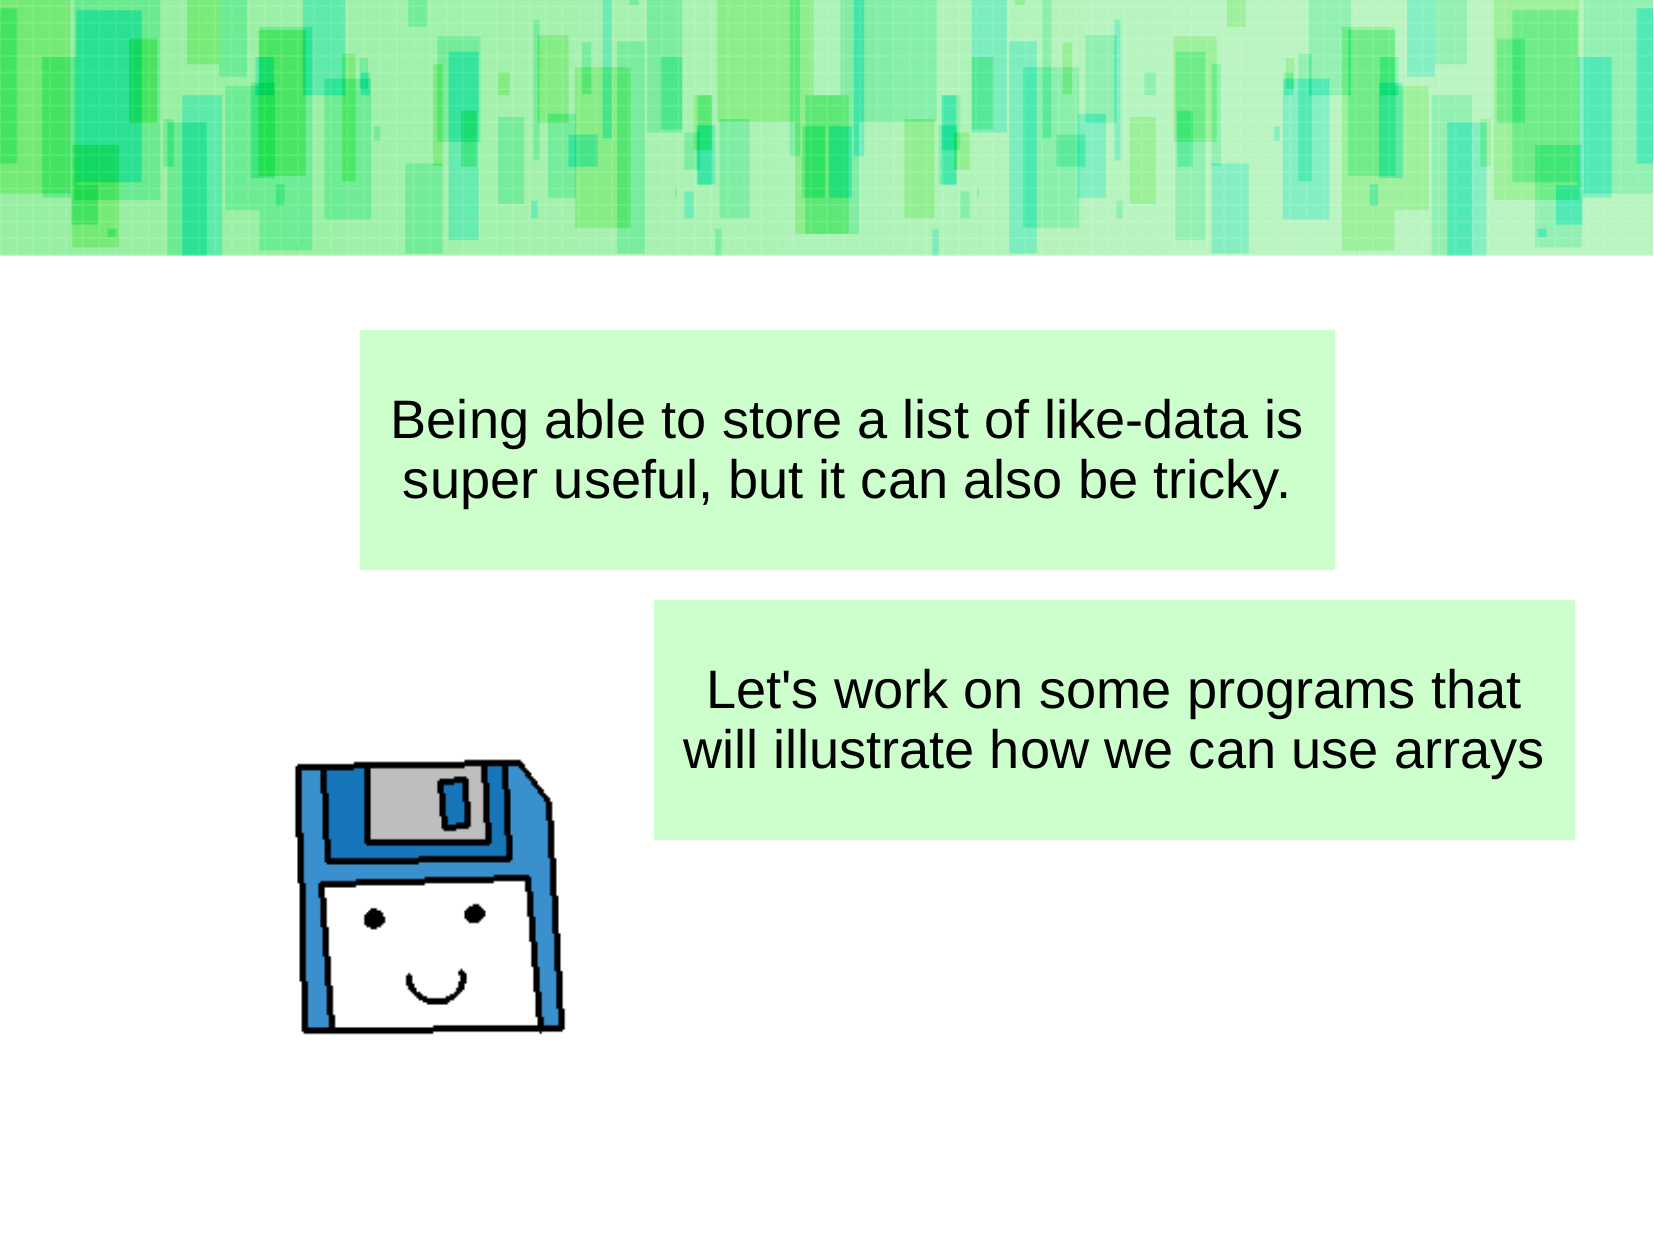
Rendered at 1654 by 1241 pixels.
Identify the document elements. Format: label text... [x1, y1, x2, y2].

text_box Being able to store a list of like-data is super useful, but it can also be tricky. [360, 330, 1336, 571]
picture [0, 0, 1654, 1241]
text_box Let's work on some programs that will illustrate how we can use arrays [654, 600, 1576, 841]
